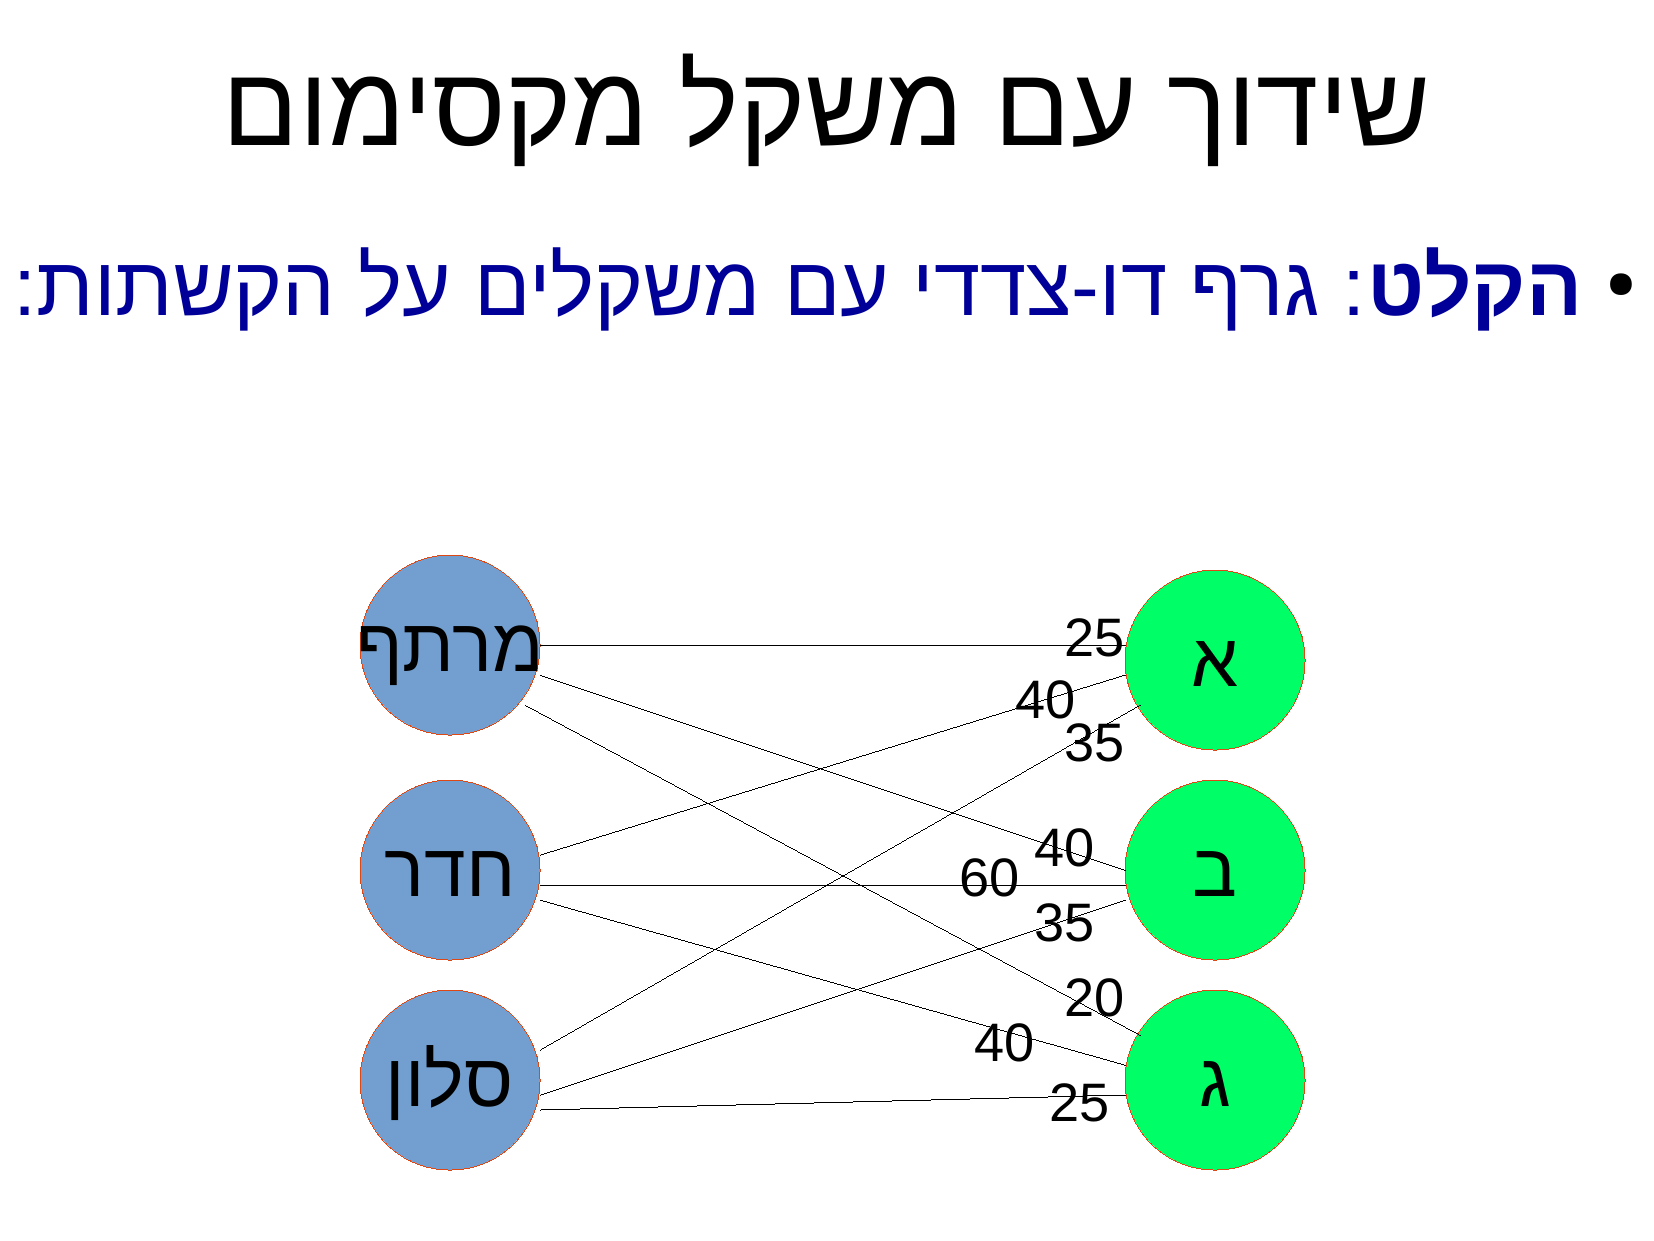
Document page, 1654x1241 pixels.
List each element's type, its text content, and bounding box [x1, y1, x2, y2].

text_box ב [1125, 780, 1306, 961]
text_box חדר [360, 780, 541, 961]
text_box סלון [360, 990, 541, 1171]
text_box 60 [945, 840, 1036, 916]
list הקלט: גרף דו-צדדי עם משקלים על הקשתות: [0, 240, 1654, 376]
text_box 20 [1050, 960, 1141, 1036]
text_box 25 [1050, 599, 1141, 676]
text_box 35 [1020, 885, 1111, 961]
text_box 40 [1000, 662, 1091, 738]
text_box 25 [1035, 1065, 1126, 1141]
text_box ג [1126, 990, 1306, 1171]
text_box 40 [960, 1005, 1051, 1081]
text_box מרתף [360, 555, 541, 736]
title שידוך עם משקל מקסימום [0, 0, 1654, 213]
text_box 35 [1050, 704, 1141, 781]
text_box א [1126, 570, 1306, 751]
text_box 40 [1020, 809, 1111, 885]
